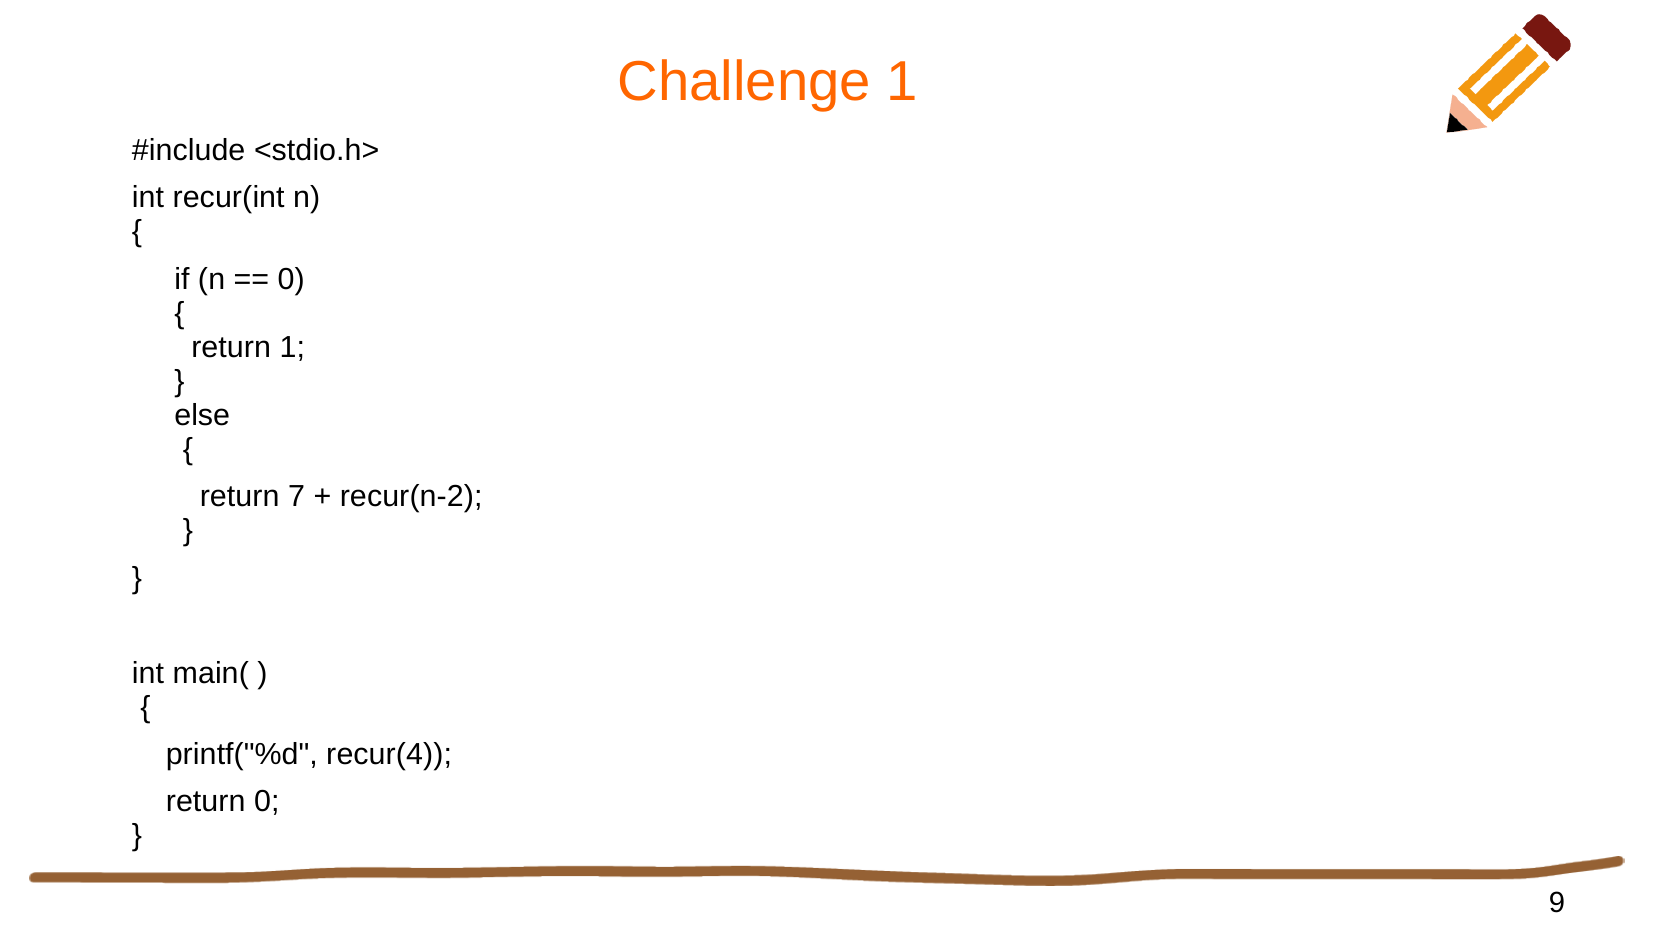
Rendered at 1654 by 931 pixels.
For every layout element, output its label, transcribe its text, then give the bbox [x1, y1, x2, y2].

title Challenge 1 [88, 29, 1447, 132]
picture [1446, 14, 1571, 133]
picture [29, 856, 1625, 886]
list #include <stdio.h> int recur(int n) { if (n == 0) { return 1; } else { return 7 + recur(n-2); } } int main( ) { printf("%d", recur(4)); return 0; } [88, 132, 1538, 857]
